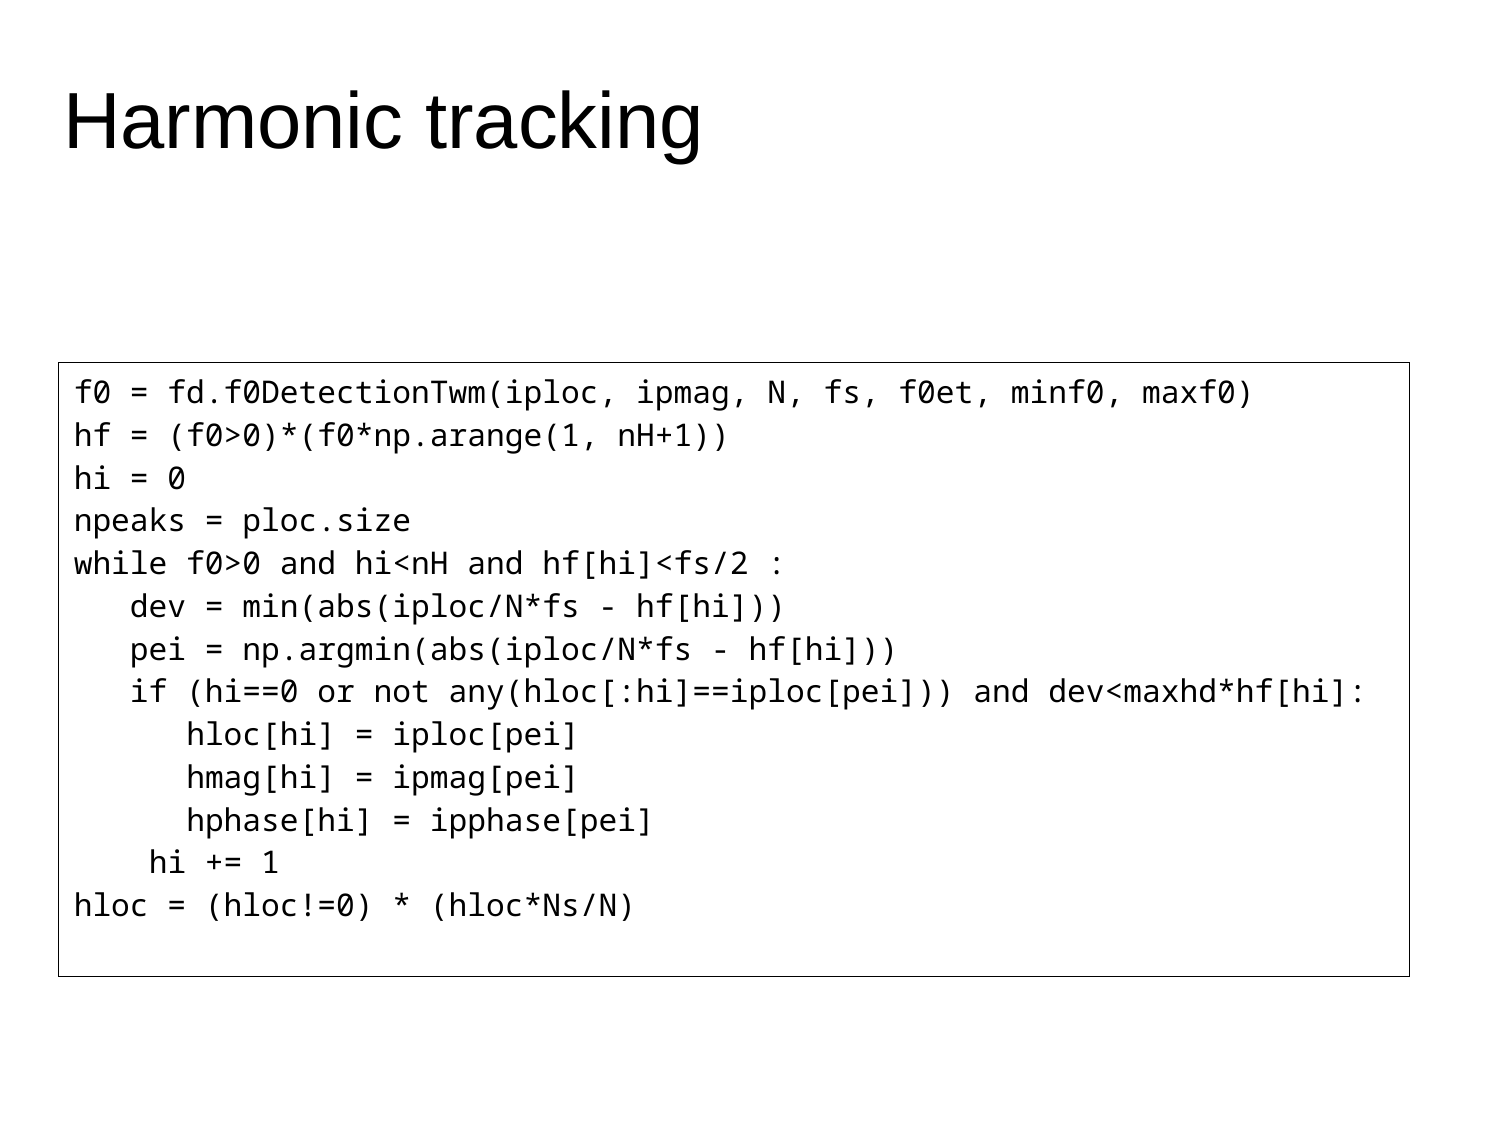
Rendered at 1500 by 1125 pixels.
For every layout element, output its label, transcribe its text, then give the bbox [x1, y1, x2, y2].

text_box f0 = fd.f0DetectionTwm(iploc, ipmag, N, fs, f0et, minf0, maxf0) hf = (f0>0)*(f0*np.arange(1, nH+1)) hi = 0 npeaks = ploc.size while f0>0 and hi<nH and hf[hi]<fs/2 : dev = min(abs(iploc/N*fs - hf[hi])) pei = np.argmin(abs(iploc/N*fs - hf[hi])) if (hi==0 or not any(hloc[:hi]==iploc[pei])) and dev<maxhd*hf[hi]: hloc[hi] = iploc[pei] hmag[hi] = ipmag[pei] hphase[hi] = ipphase[pei] hi += 1 hloc = (hloc!=0) * (hloc*Ns/N) [58, 362, 1410, 815]
title Harmonic tracking [63, 27, 1414, 215]
